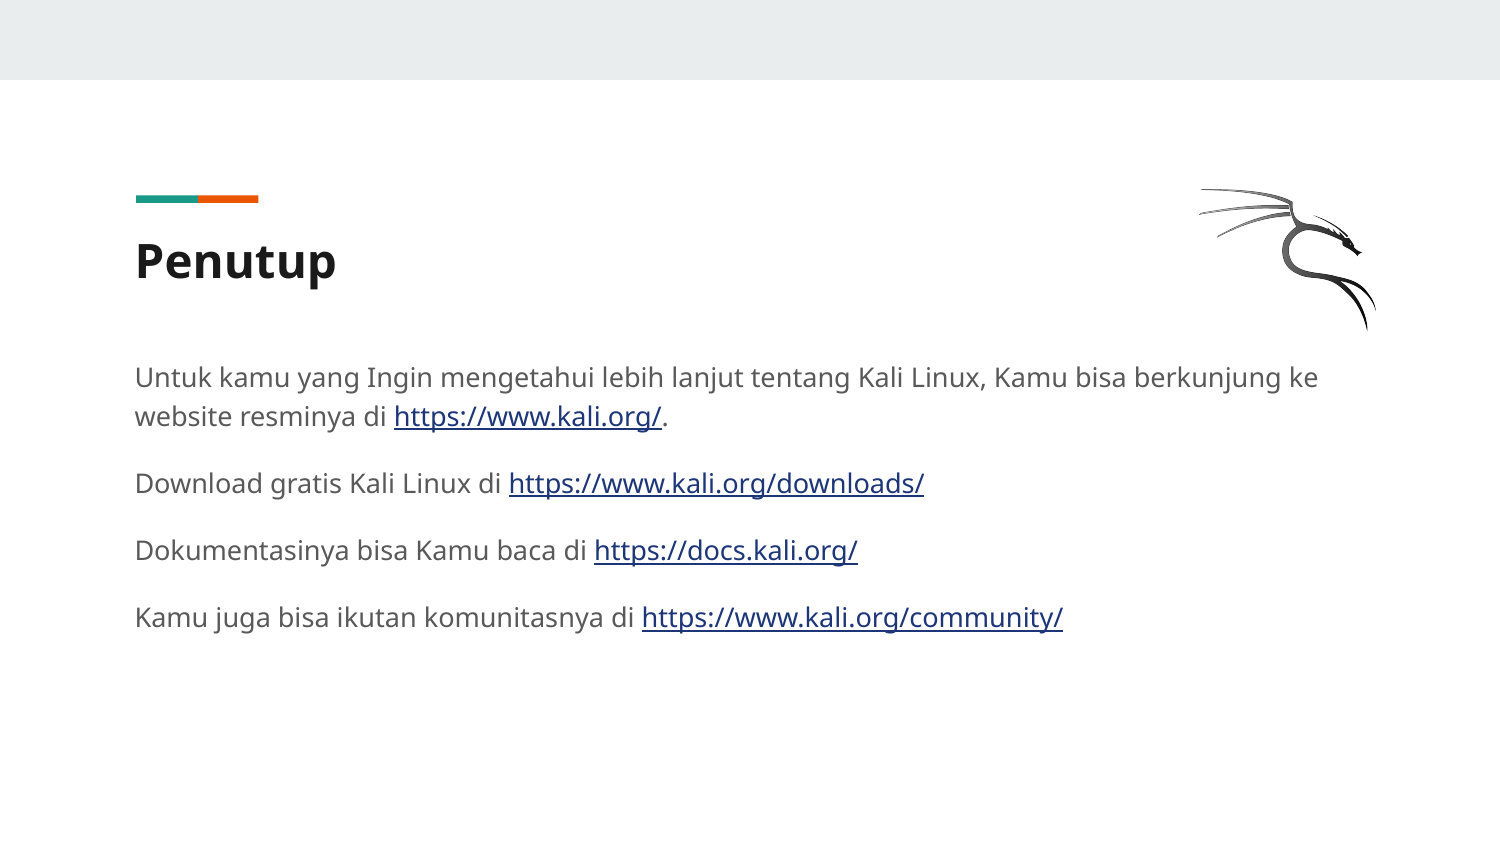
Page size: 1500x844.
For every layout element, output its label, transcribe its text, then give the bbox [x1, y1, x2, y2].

picture [1194, 184, 1381, 336]
title Penutup [119, 216, 1194, 305]
list Untuk kamu yang Ingin mengetahui lebih lanjut tentang Kali Linux, Kamu bisa berkunjung ke website resminya di https://www.kali.org/. Download gratis Kali Linux di https://www.kali.org/downloads/ Dokumentasinya bisa Kamu baca di https://docs.kali.org/ Kamu juga bisa ikutan komunitasnya di https://www.kali.org/community/ [119, 341, 1381, 712]
